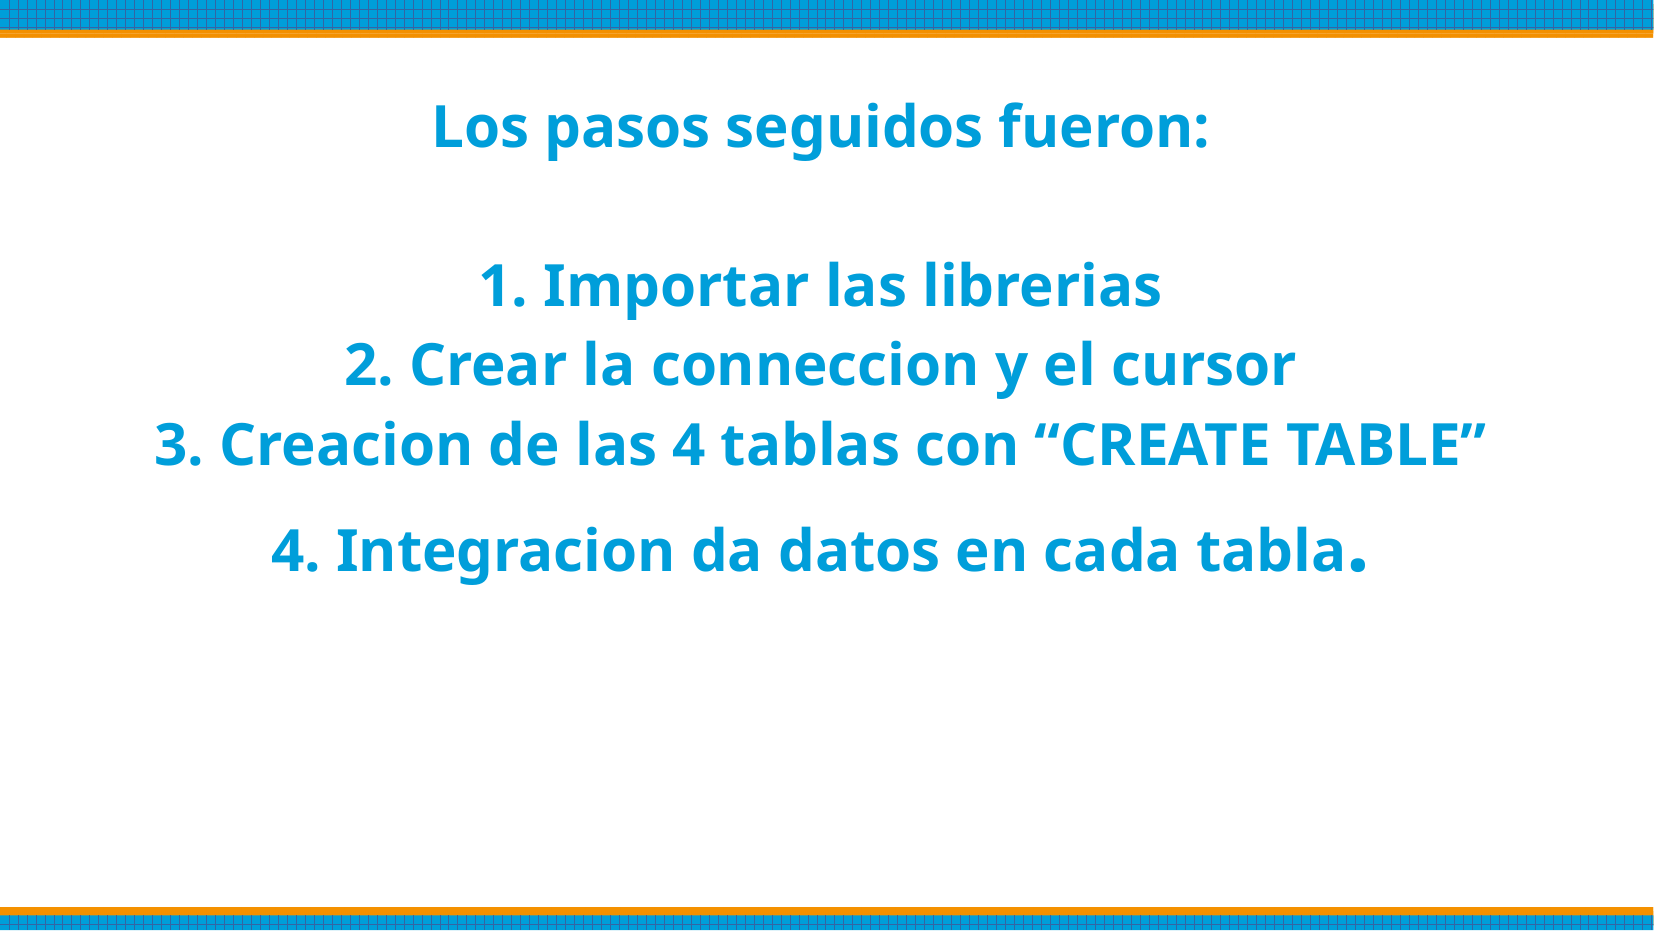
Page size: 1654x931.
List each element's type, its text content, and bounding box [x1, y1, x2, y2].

subtitle Los pasos seguidos fueron: 1. Importar las librerias 2. Crear la conneccion y el cursor 3. Creacion de las 4 tablas con “CREATE TABLE” 4. Integracion da datos en cada tabla. [76, 83, 1565, 826]
